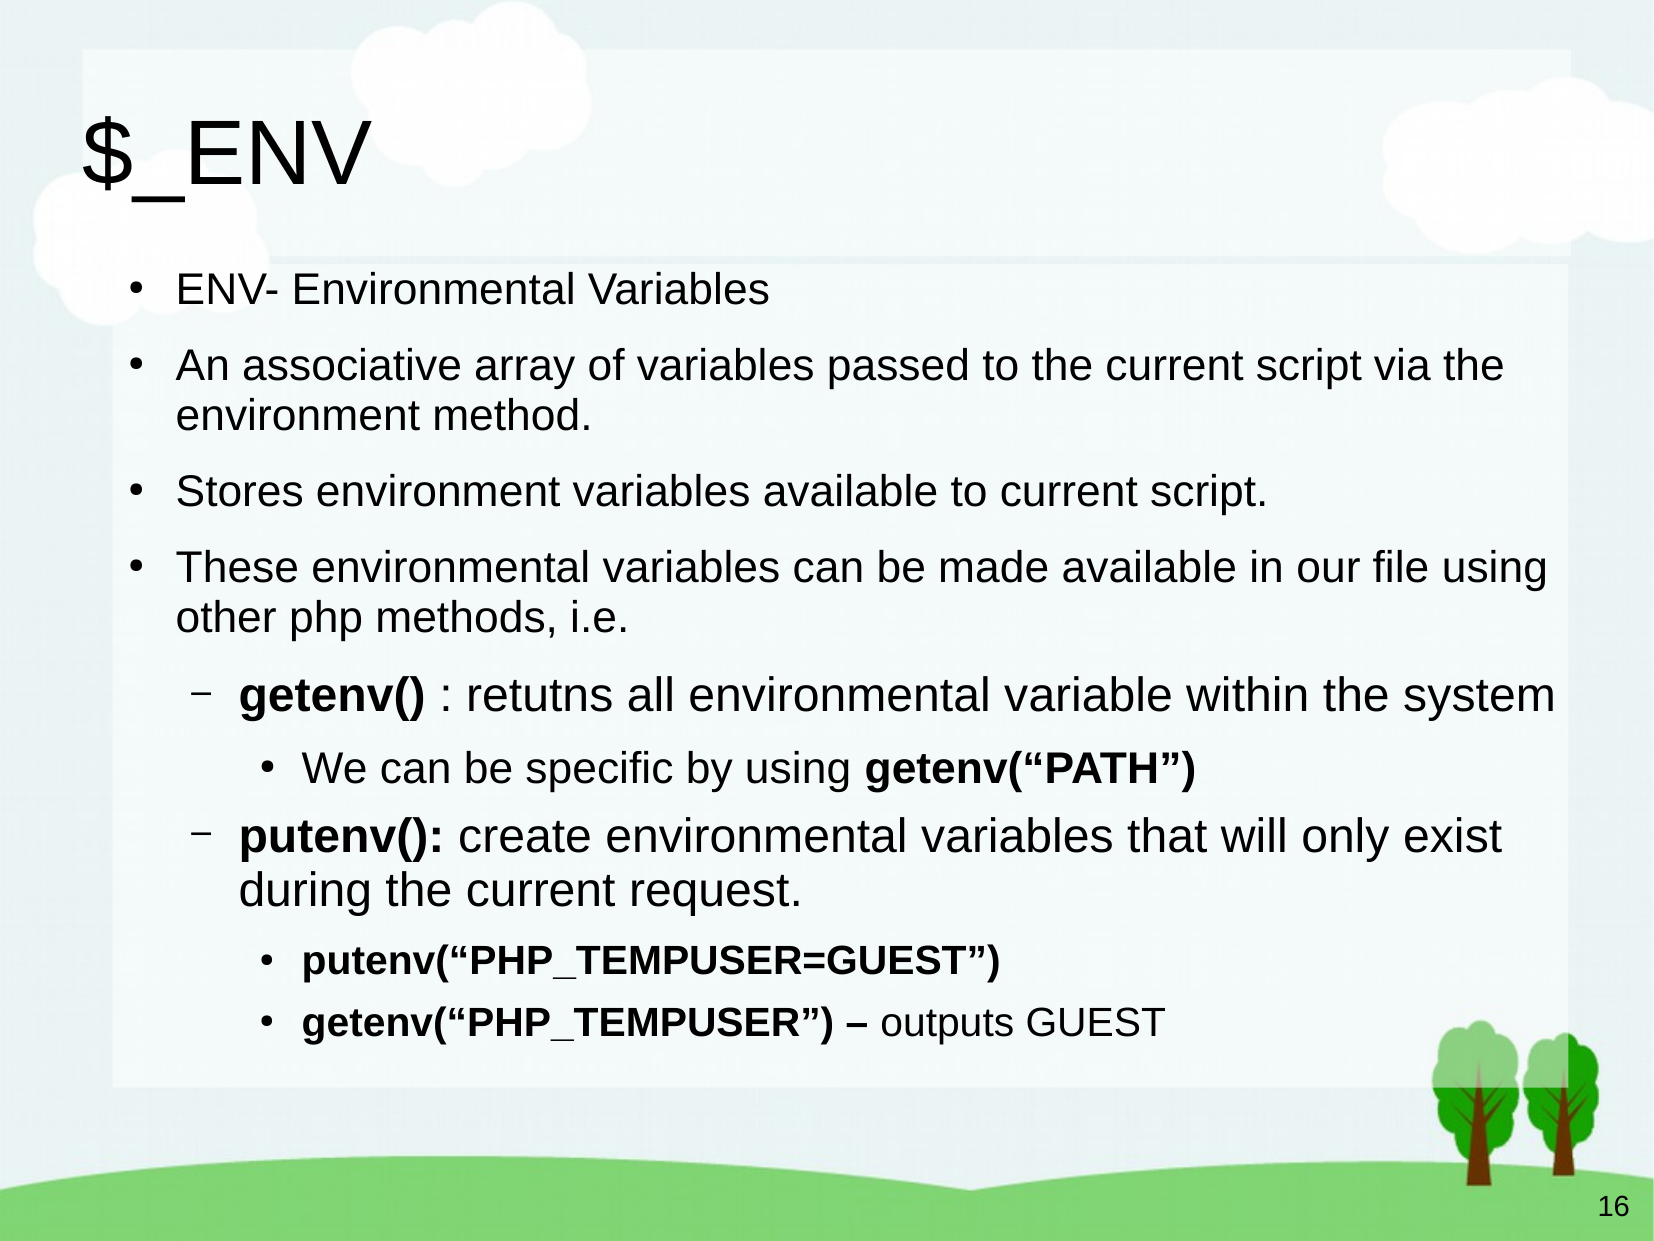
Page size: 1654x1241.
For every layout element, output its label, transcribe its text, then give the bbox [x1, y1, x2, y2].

title $_ENV [82, 49, 1571, 257]
list ENV- Environmental Variables An associative array of variables passed to the current script via the environment method. Stores environment variables available to current script. These environmental variables can be made available in our file using other php methods, i.e. getenv() : retutns all environmental variable within the system We can be specific by using getenv(“PATH”) putenv(): create environmental variables that will only exist during the current request. putenv(“PHP_TEMPUSER=GUEST”) getenv(“PHP_TEMPUSER”) – outputs GUEST [112, 264, 1569, 1088]
picture [0, 0, 1654, 1241]
